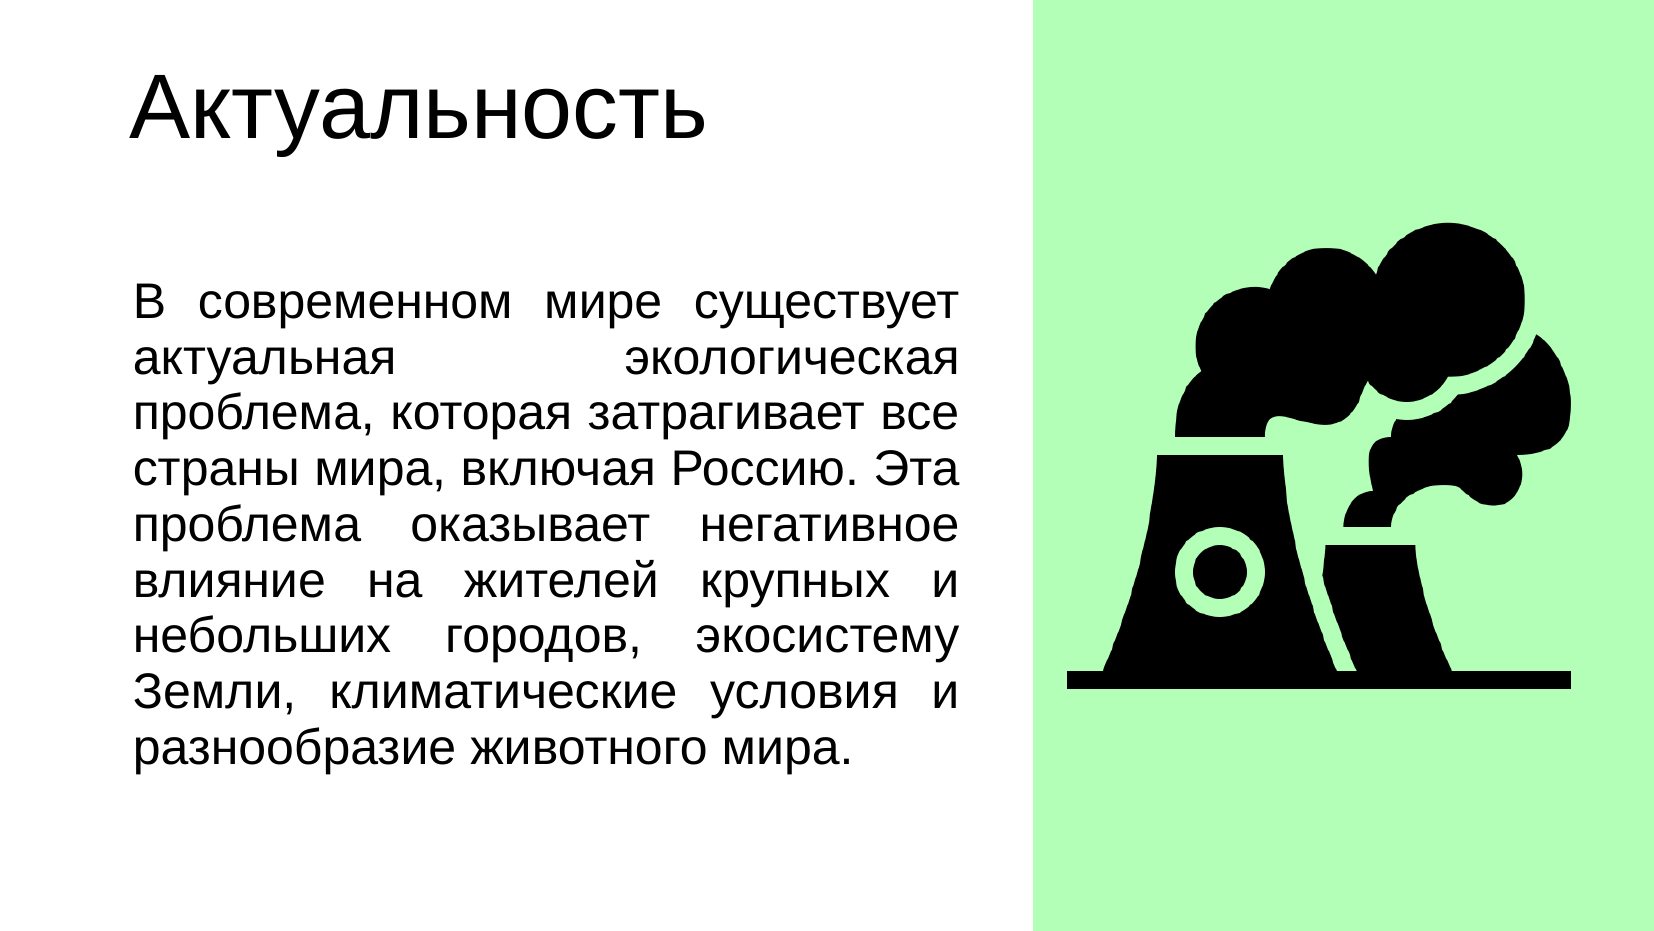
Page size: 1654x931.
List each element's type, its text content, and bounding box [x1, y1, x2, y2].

text_box [1033, 0, 1654, 931]
picture [1003, 184, 1634, 815]
text_box В современном мире существует актуальная экологическая проблема, которая затрагивает все страны мира, включая Россию. Эта проблема оказывает негативное влияние на жителей крупных и небольших городов, экосистему Земли, климатические условия и разнообразие животного мира. [118, 265, 975, 839]
title Актуальность [0, 29, 1164, 185]
